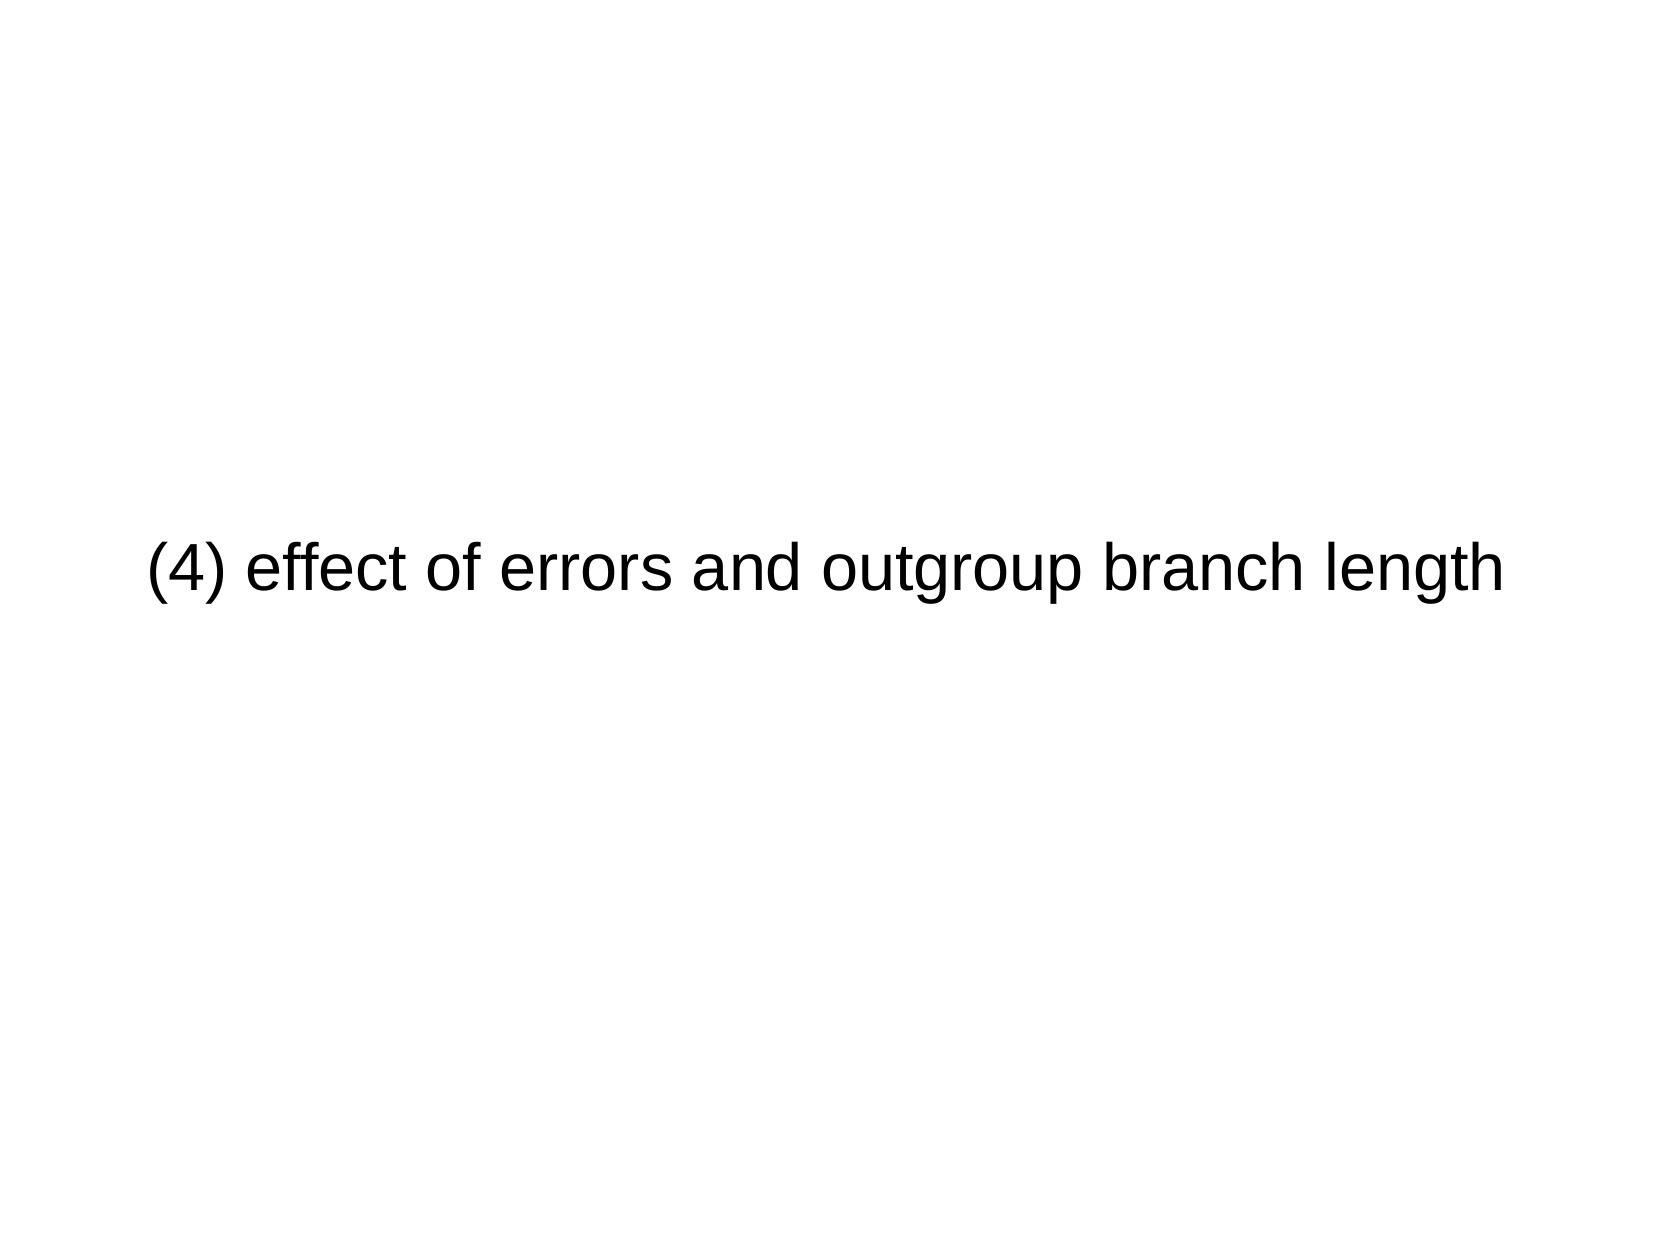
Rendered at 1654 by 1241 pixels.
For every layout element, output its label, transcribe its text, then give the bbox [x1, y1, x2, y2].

subtitle (4) effect of errors and outgroup branch length [82, 49, 1571, 1010]
